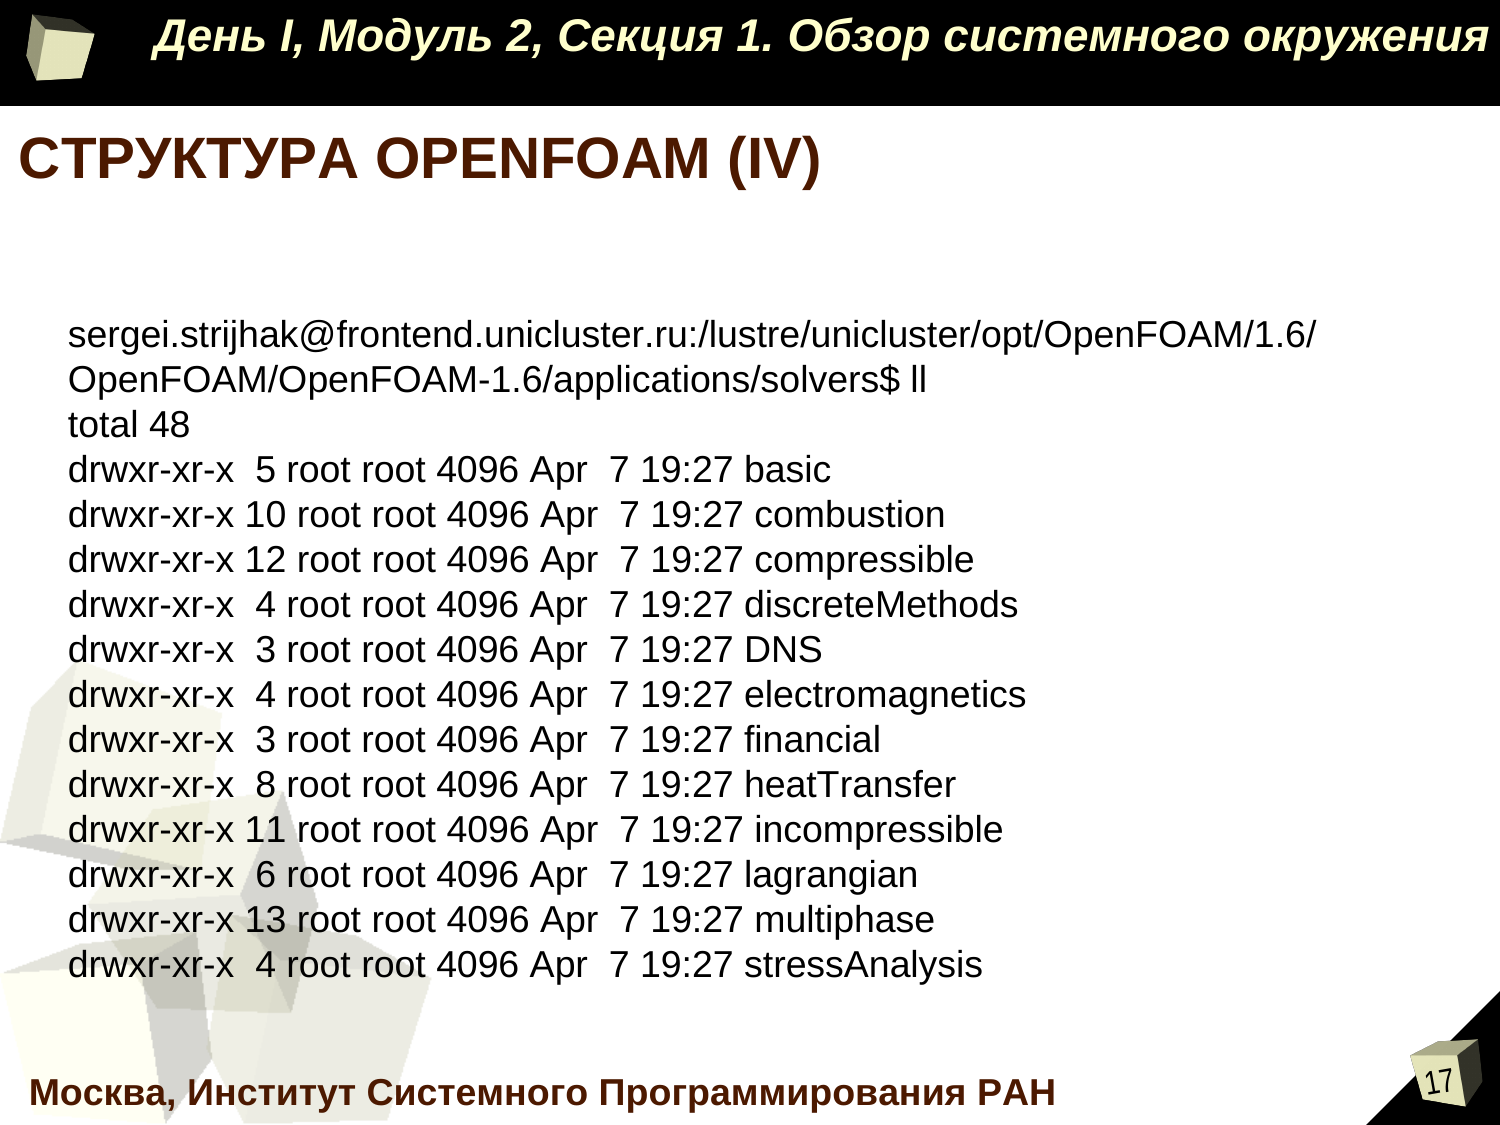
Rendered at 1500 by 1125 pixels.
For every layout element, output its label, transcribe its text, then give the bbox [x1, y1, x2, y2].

picture [423, 1088, 433, 1102]
text_box sergei.strijhak@frontend.unicluster.ru:/lustre/unicluster/opt/OpenFOAM/1.6/OpenFOAM/OpenFOAM-1.6/applications/solvers$ ll total 48 drwxr-xr-x 5 root root 4096 Apr 7 19:27 basic drwxr-xr-x 10 root root 4096 Apr 7 19:27 combustion drwxr-xr-x 12 root root 4096 Apr 7 19:27 compressible drwxr-xr-x 4 root root 4096 Apr 7 19:27 discreteMethods drwxr-xr-x 3 root root 4096 Apr 7 19:27 DNS drwxr-xr-x 4 root root 4096 Apr 7 19:27 electromagnetics drwxr-xr-x 3 root root 4096 Apr 7 19:27 financial drwxr-xr-x 8 root root 4096 Apr 7 19:27 heatTransfer drwxr-xr-x 11 root root 4096 Apr 7 19:27 incompressible drwxr-xr-x 6 root root 4096 Apr 7 19:27 lagrangian drwxr-xr-x 13 root root 4096 Apr 7 19:27 multiphase drwxr-xr-x 4 root root 4096 Apr 7 19:27 stressAnalysis [53, 302, 1447, 993]
picture [0, 659, 433, 1125]
text_box СТРУКТУРА OPENFOAM (IV) [4, 112, 1500, 198]
